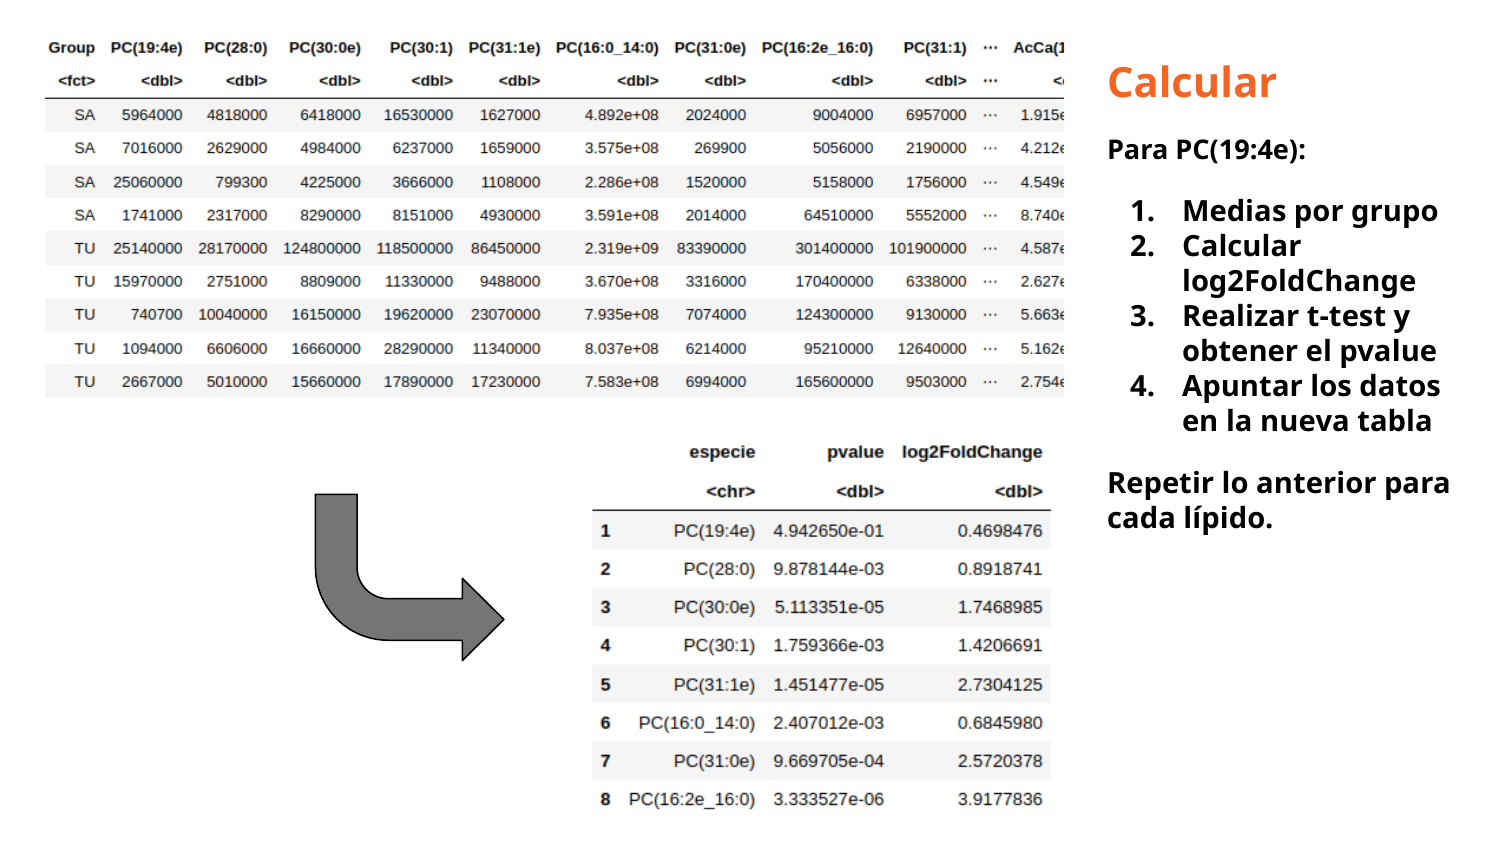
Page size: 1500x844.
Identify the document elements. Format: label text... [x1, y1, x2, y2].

text_box [315, 494, 504, 661]
picture [583, 428, 1058, 823]
picture [45, 34, 1070, 400]
text_box Calcular Para PC(19:4e): Medias por grupo Calcular log2FoldChange Realizar t-test y obtener el pvalue Apuntar los datos en la nueva tabla Repetir lo anterior para cada lípido. [1092, 40, 1471, 550]
